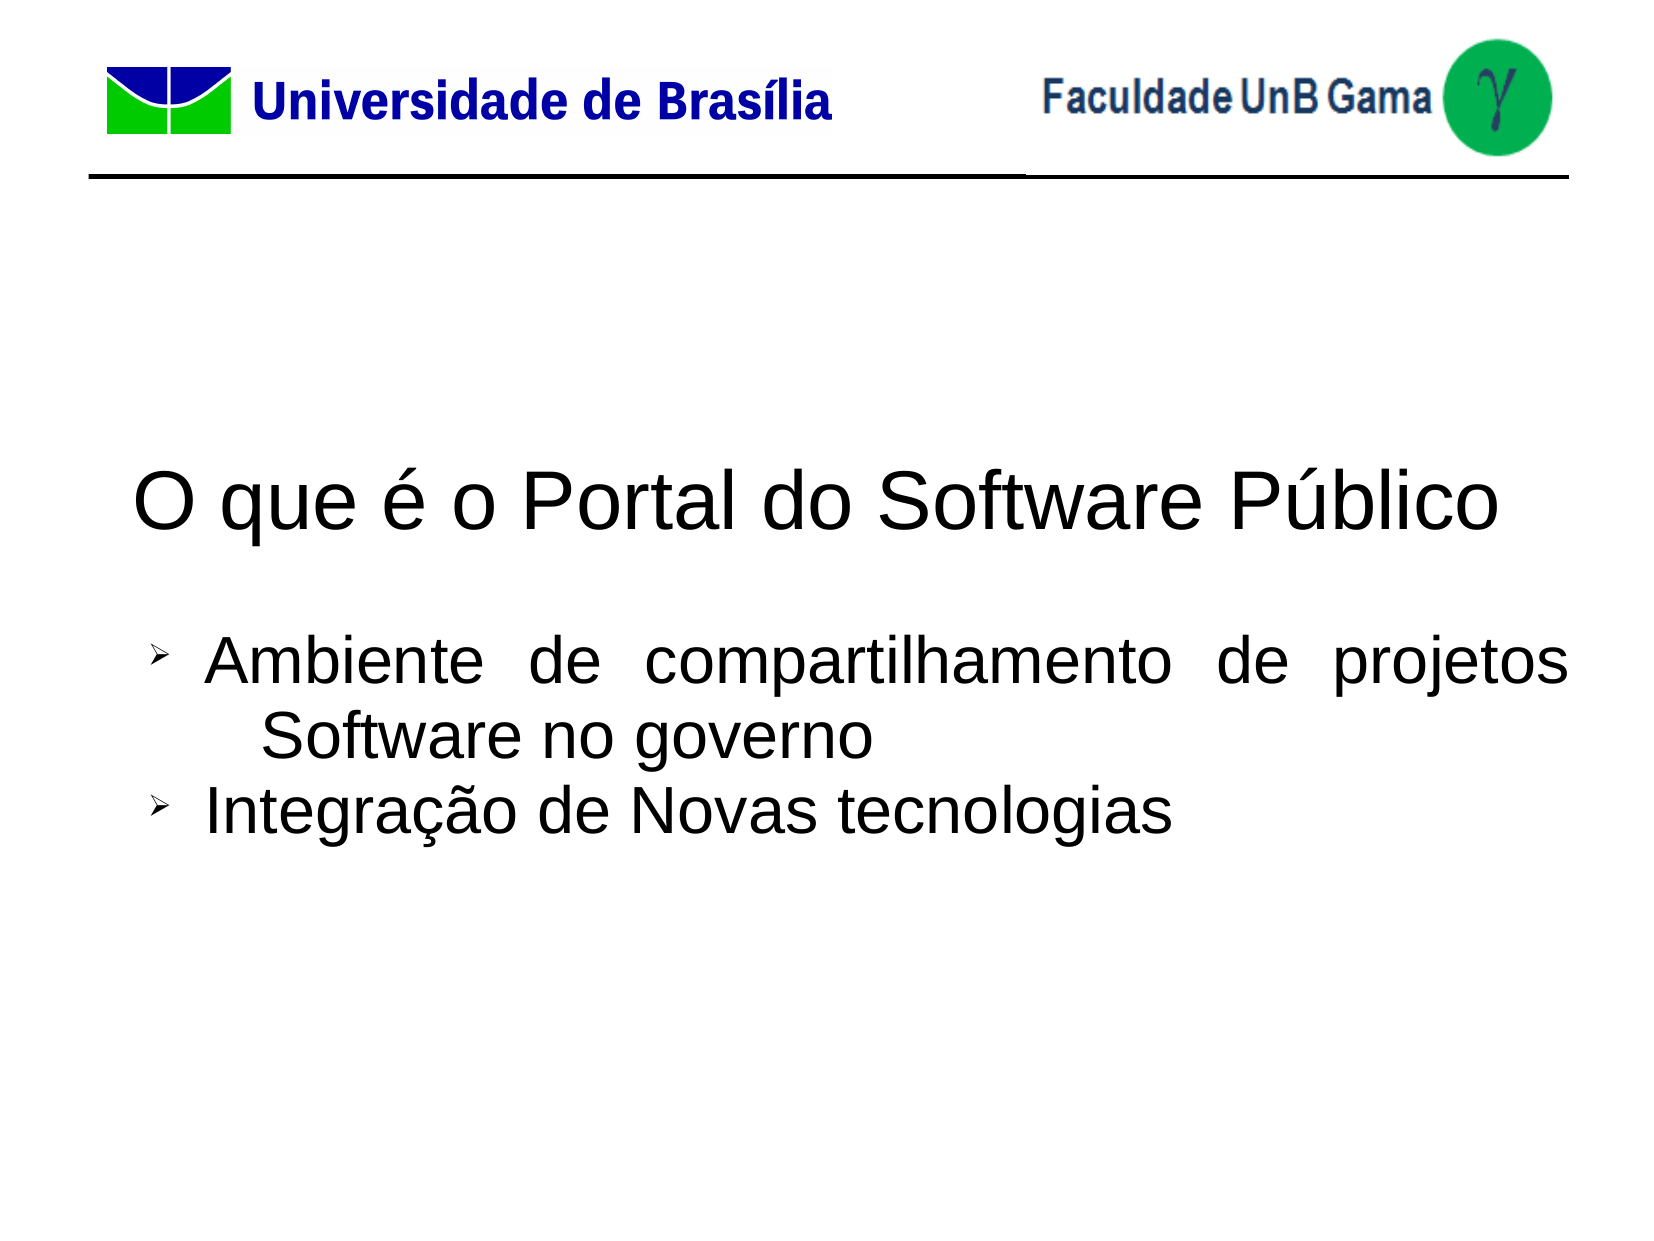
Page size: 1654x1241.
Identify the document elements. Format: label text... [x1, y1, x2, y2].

picture [88, 26, 1571, 225]
subtitle O que é o Portal do Software Público Ambiente de compartilhamento de projetos Software no governo Integração de Novas tecnologias [82, 290, 1571, 1010]
